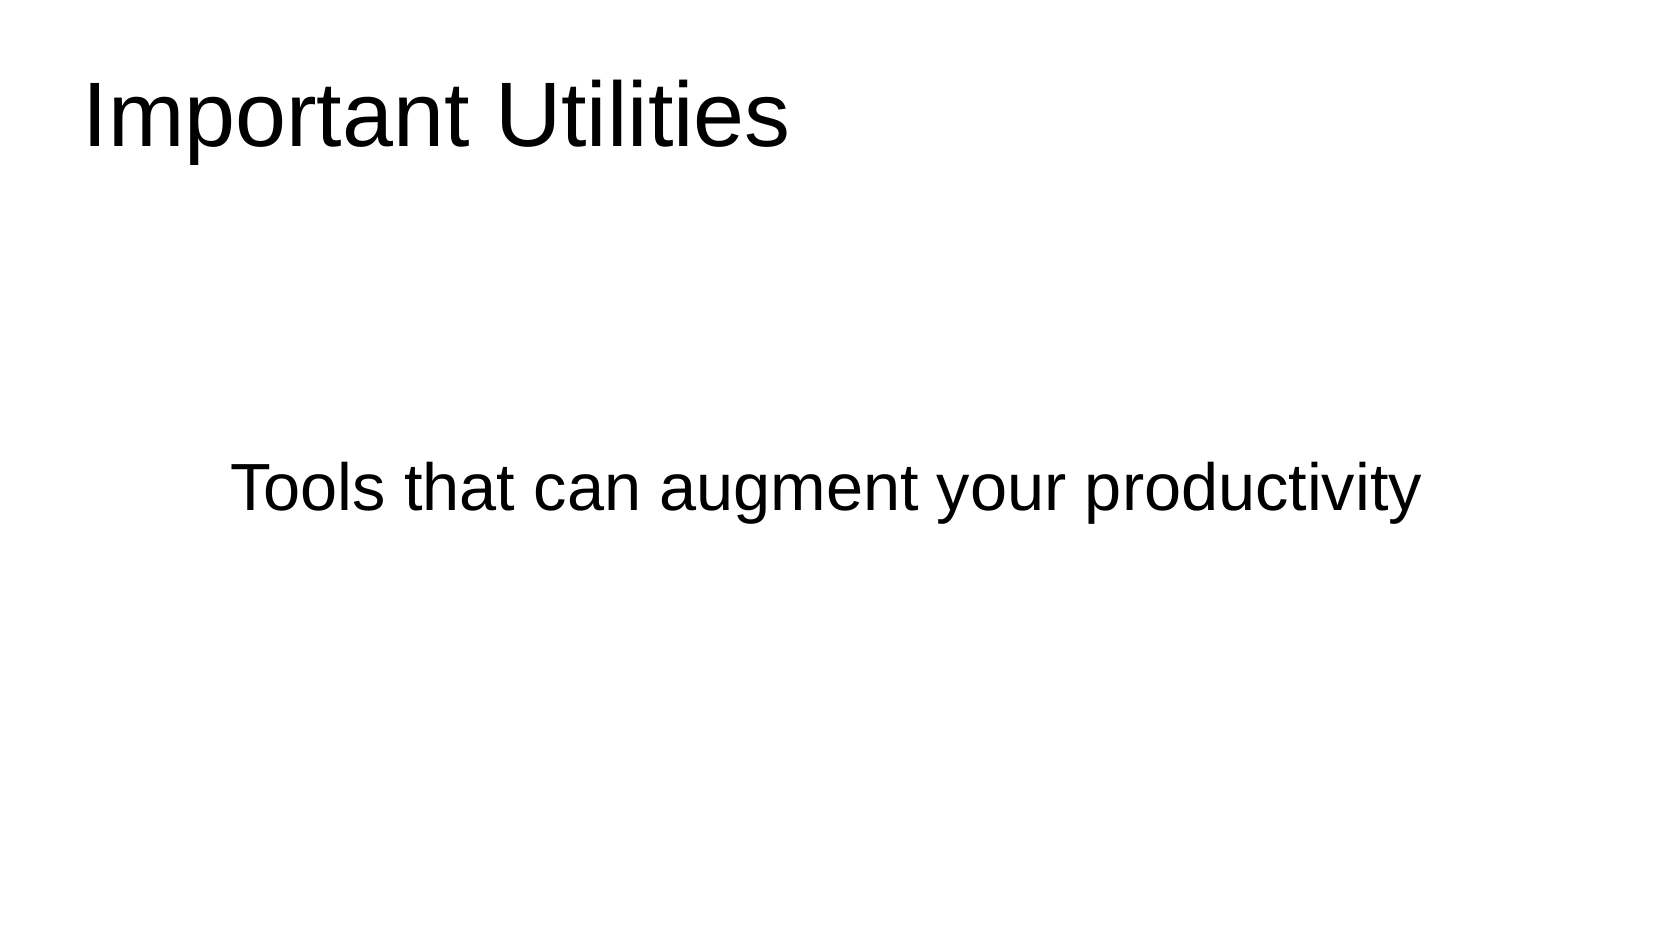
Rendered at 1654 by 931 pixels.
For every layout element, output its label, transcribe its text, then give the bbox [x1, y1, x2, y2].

subtitle Tools that can augment your productivity [82, 217, 1571, 758]
title Important Utilities [82, 37, 1571, 193]
